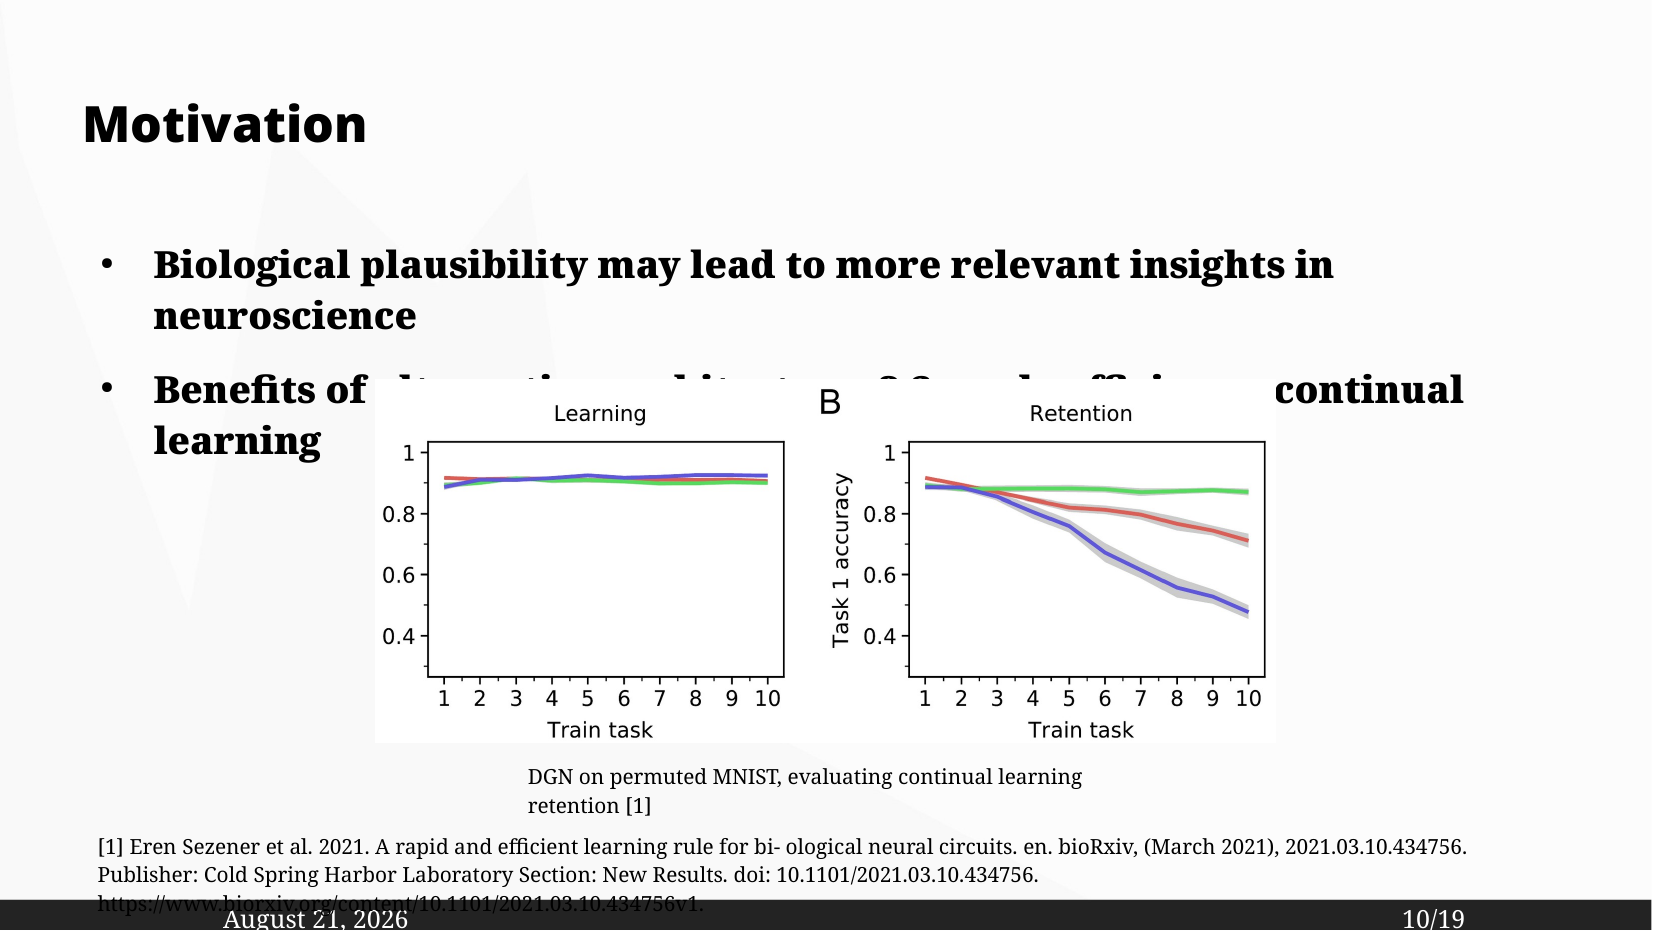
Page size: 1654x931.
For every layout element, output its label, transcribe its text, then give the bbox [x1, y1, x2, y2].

picture [0, 0, 1652, 931]
text_box [1] Eren Sezener et al. 2021. A rapid and efficient learning rule for bi- ological neural circuits. en. bioRxiv, (March 2021), 2021.03.10.434756. Publisher: Cold Spring Harbor Laboratory Section: New Results. doi: 10.1101/2021.03.10.434756. https://www.biorxiv.org/content/10.1101/2021.03.10.434756v1. [82, 825, 1576, 882]
list Biological plausibility may lead to more relevant insights in neuroscience Benefits of alternative architectures? Sample efficiency, continual learning [82, 238, 1571, 825]
text_box DGN on permuted MNIST, evaluating continual learning retention [1] [513, 755, 1189, 812]
title Motivation [82, 45, 1571, 202]
